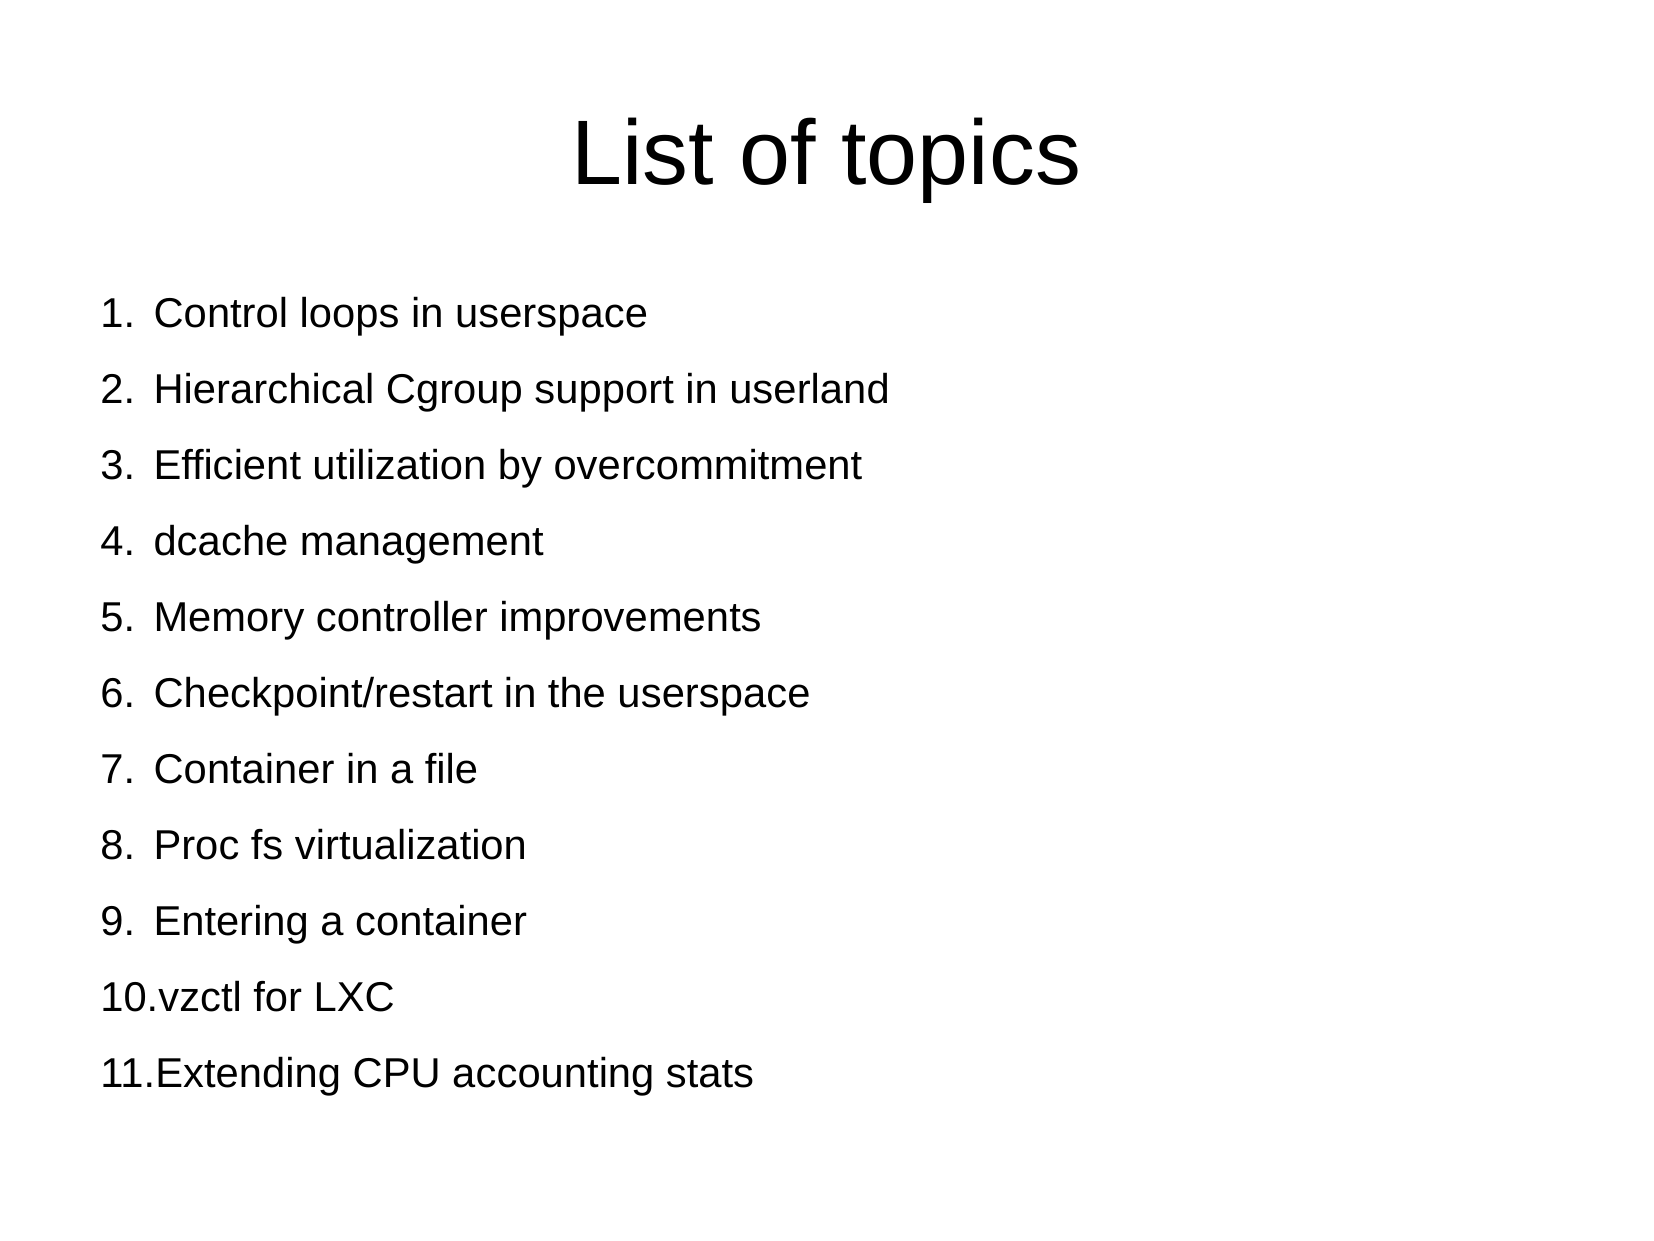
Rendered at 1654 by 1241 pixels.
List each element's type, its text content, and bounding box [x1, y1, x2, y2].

title List of topics [82, 49, 1571, 257]
list Control loops in userspace Hierarchical Cgroup support in userland Efficient utilization by overcommitment dcache management Memory controller improvements Checkpoint/restart in the userspace Container in a file Proc fs virtualization Entering a container vzctl for LXC Extending CPU accounting stats [82, 290, 1571, 1109]
